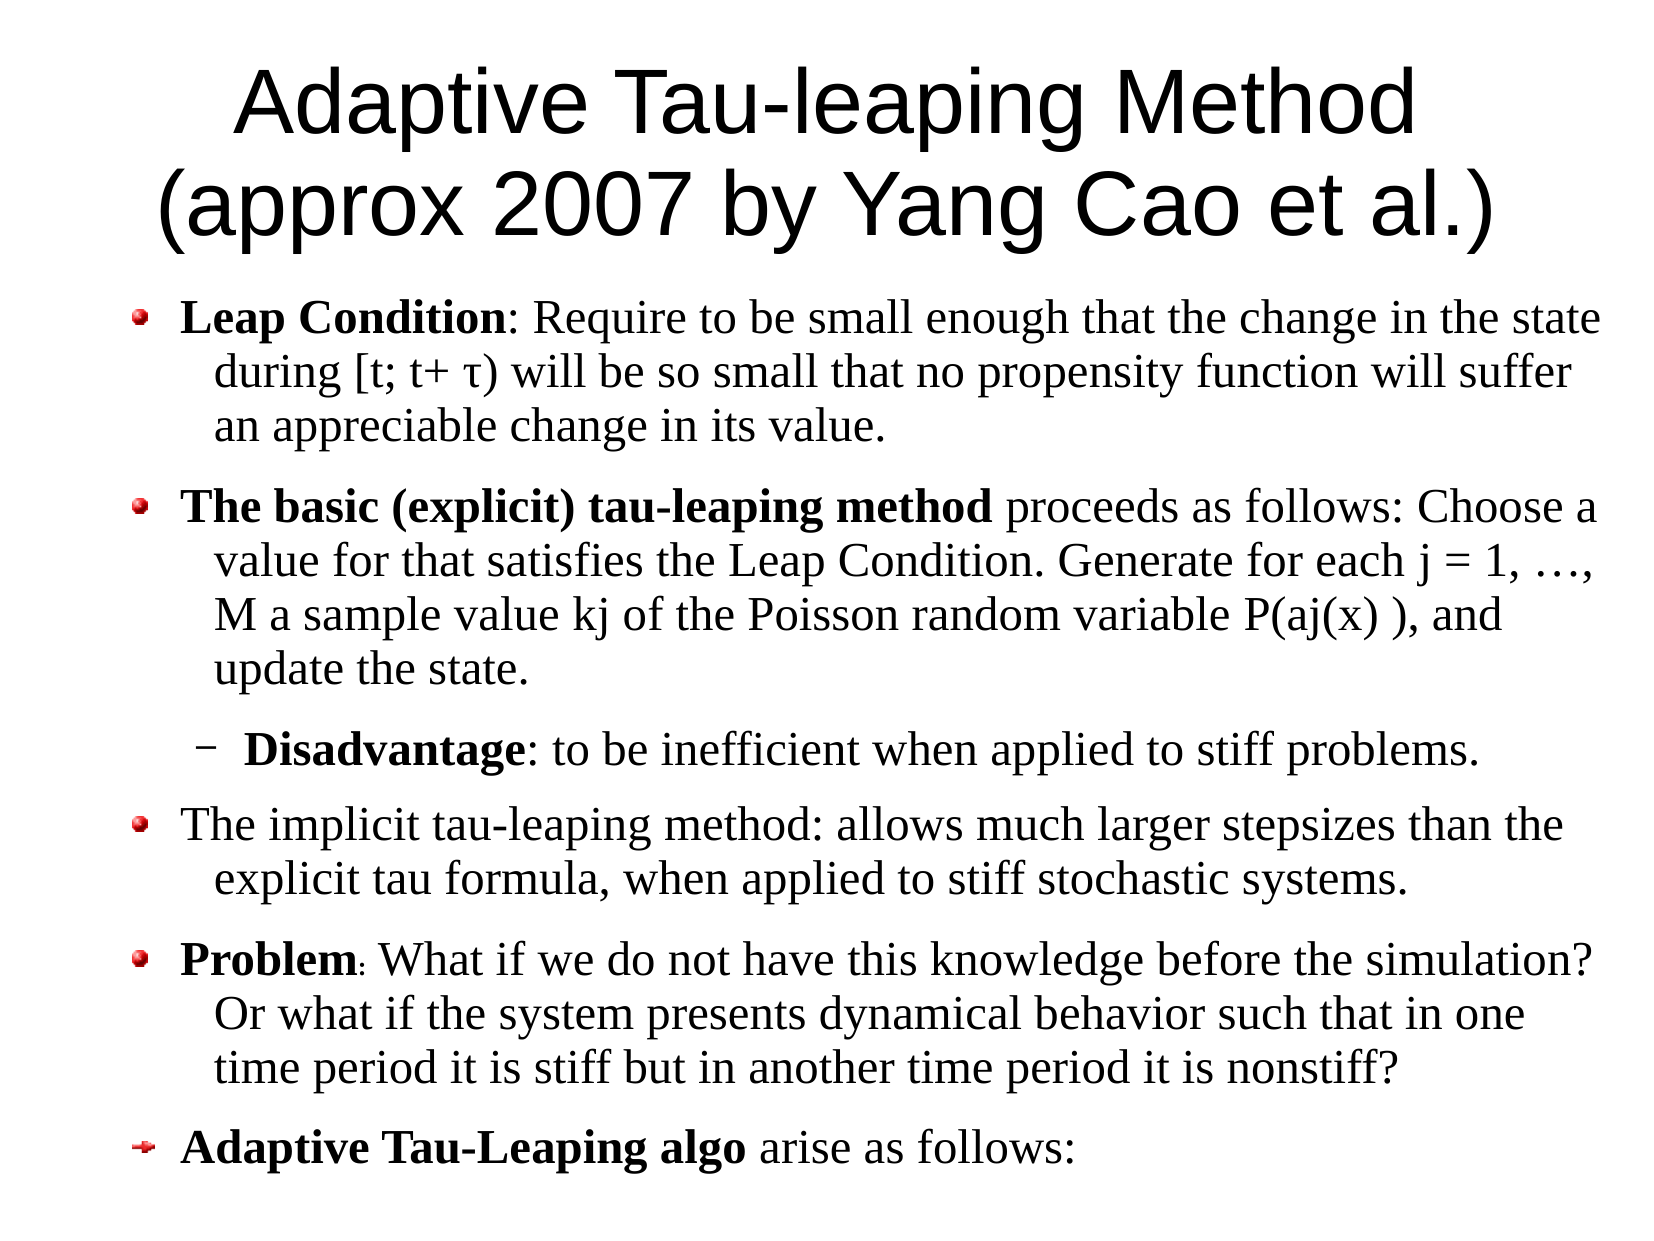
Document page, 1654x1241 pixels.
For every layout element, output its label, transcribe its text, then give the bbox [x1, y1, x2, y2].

list Leap Condition: Require to be small enough that the change in the state during [t; t+ τ) will be so small that no propensity function will suffer an appreciable change in its value. The basic (explicit) tau-leaping method proceeds as follows: Choose a value for that satisfies the Leap Condition. Generate for each j = 1, …, M a sample value kj of the Poisson random variable P(aj(x) ), and update the state. Disadvantage: to be inefficient when applied to stiff problems. The implicit tau-leaping method: allows much larger stepsizes than the explicit tau formula, when applied to stiff stochastic systems. Problem: What if we do not have this knowledge before the simulation? Or what if the system presents dynamical behavior such that in one time period it is stiff but in another time period it is nonstiff? Adaptive Tau-Leaping algo arise as follows: [82, 290, 1606, 1201]
title Adaptive Tau-leaping Method (approx 2007 by Yang Cao et al.) [82, 49, 1571, 257]
